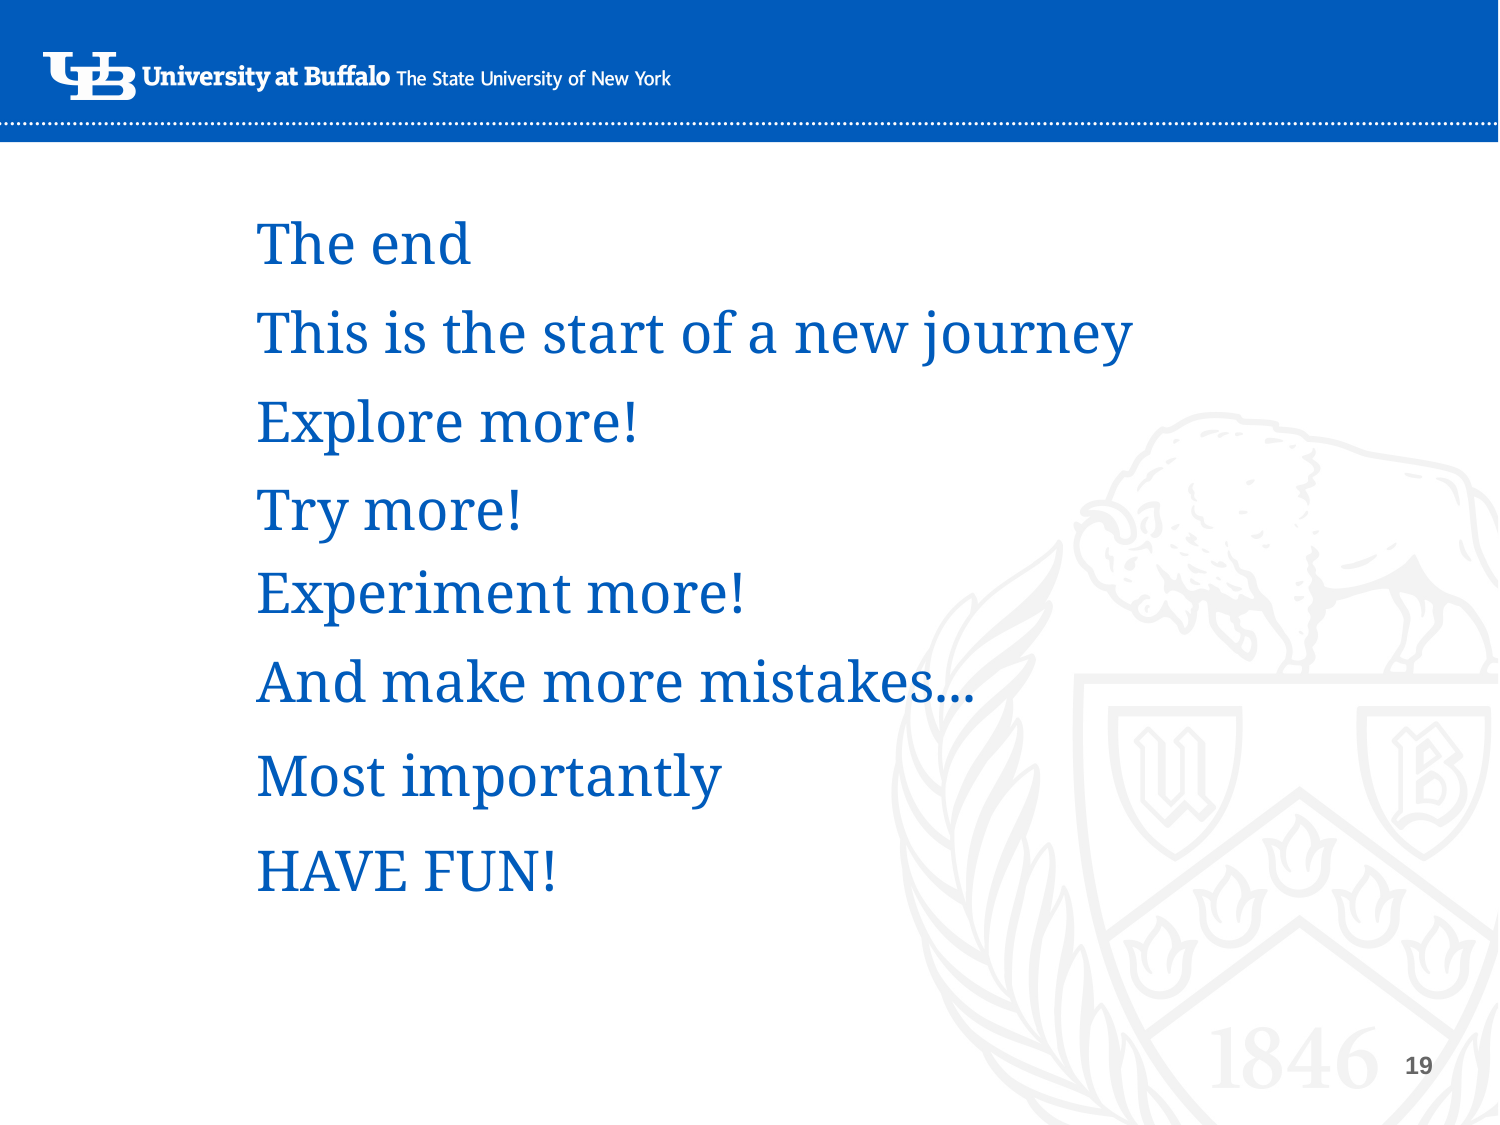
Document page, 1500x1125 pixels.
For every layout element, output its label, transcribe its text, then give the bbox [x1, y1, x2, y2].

title Experiment more! [240, 553, 1036, 632]
title This is the start of a new journey [240, 285, 1261, 372]
title Try more! [240, 470, 1036, 550]
title HAVE FUN! [240, 830, 1036, 910]
picture [0, 0, 1499, 1125]
title Most importantly [240, 736, 1036, 816]
title Explore more! [240, 381, 1036, 461]
title The end [240, 196, 1261, 284]
title And make more mistakes... [240, 641, 1036, 721]
